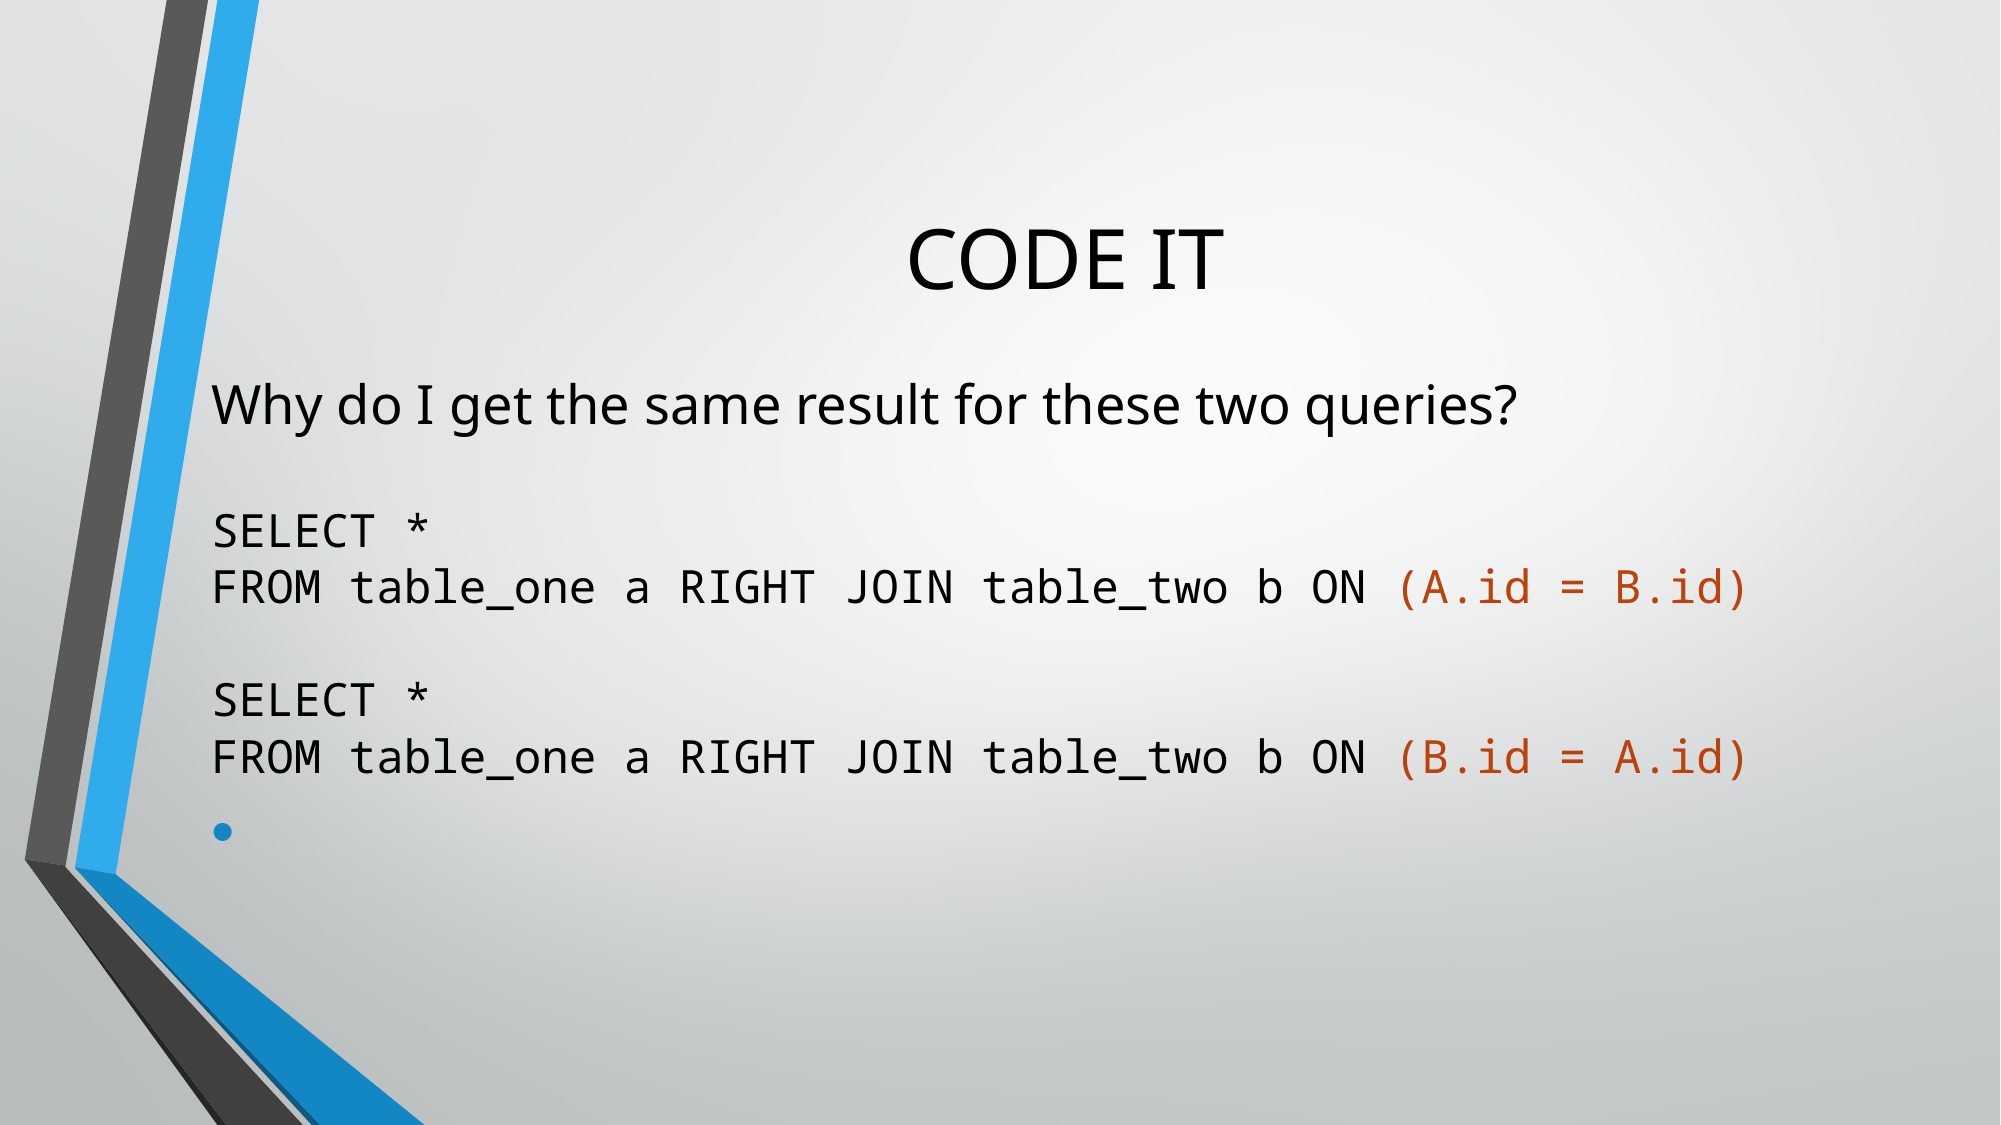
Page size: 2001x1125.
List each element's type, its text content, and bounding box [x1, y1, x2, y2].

title CODE IT [243, 112, 1887, 371]
list Why do I get the same result for these two queries? SELECT * FROM table_one a RIGHT JOIN table_two b ON (A.id = B.id) SELECT * FROM table_one a RIGHT JOIN table_two b ON (B.id = A.id) [196, 371, 1910, 881]
